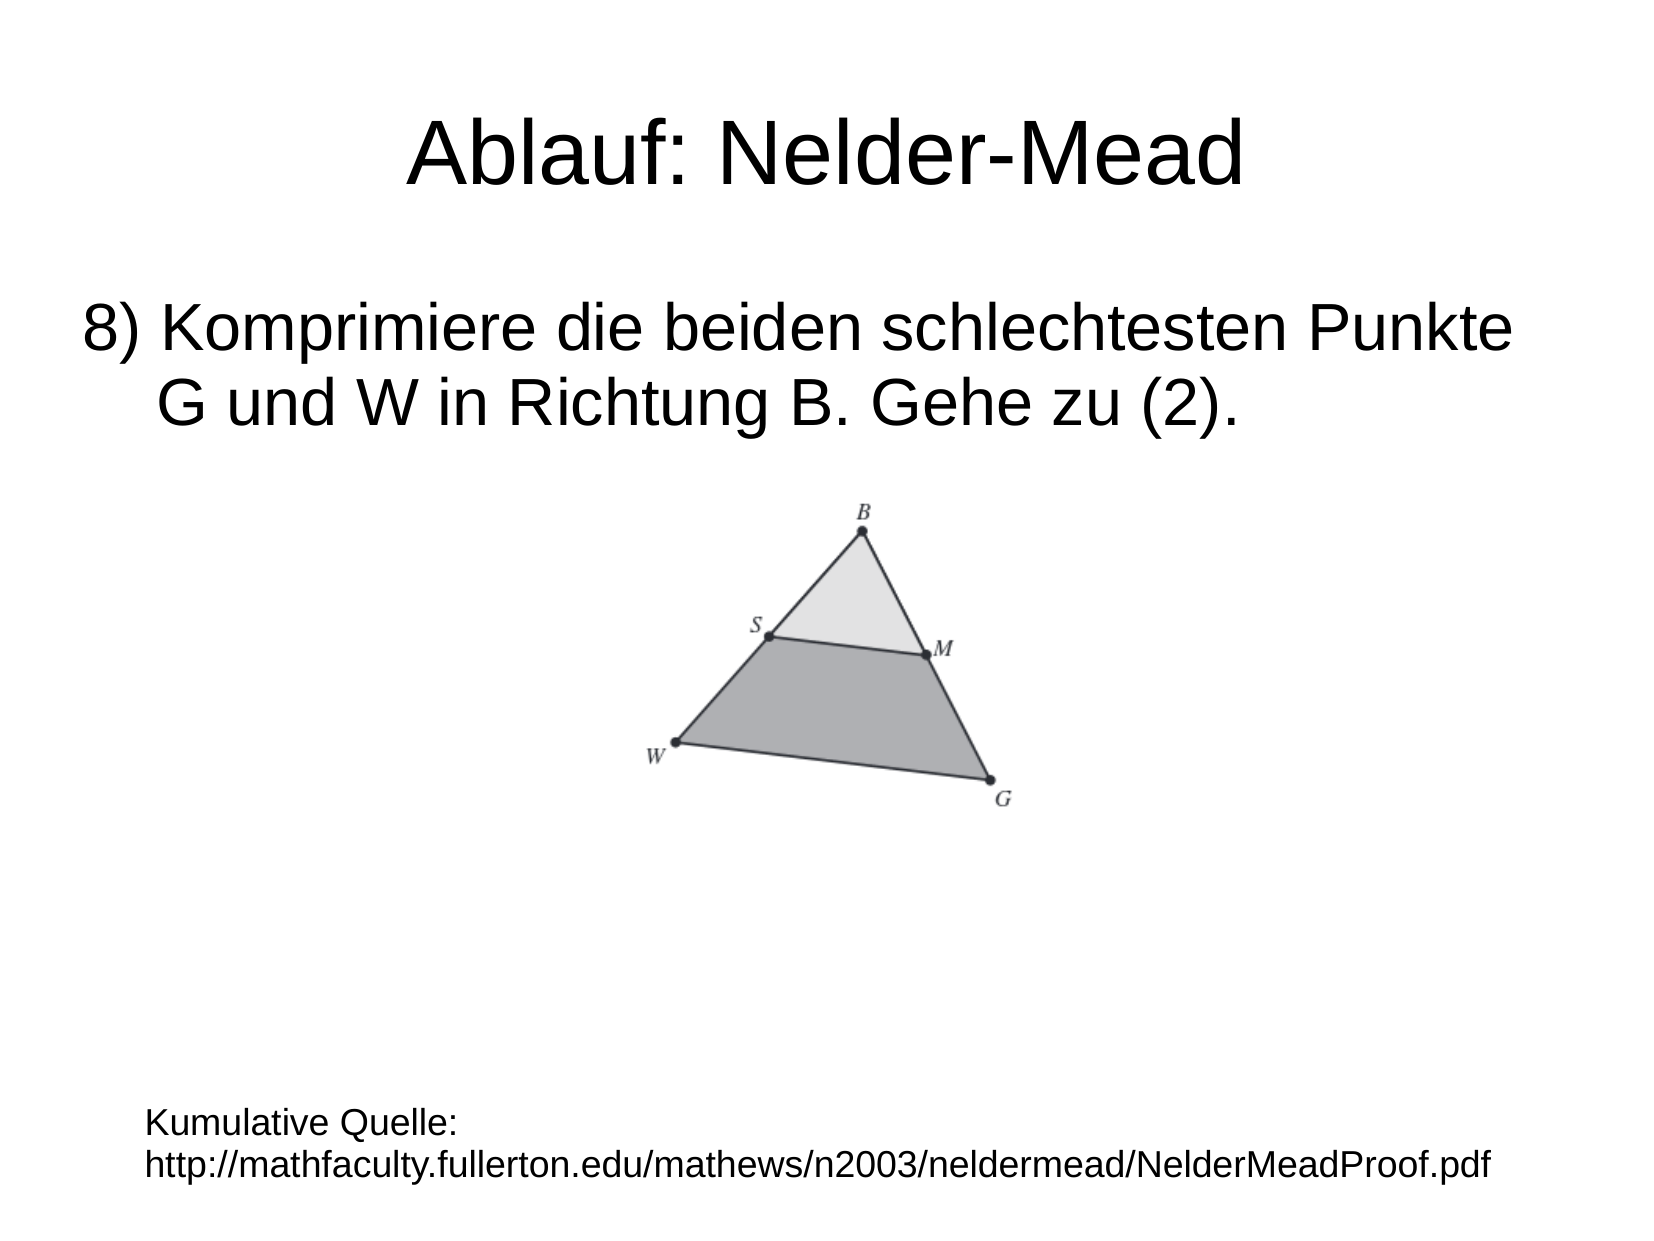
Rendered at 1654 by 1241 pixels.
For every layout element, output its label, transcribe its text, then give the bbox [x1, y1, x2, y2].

picture [628, 490, 1034, 827]
list 8) Komprimiere die beiden schlechtesten Punkte G und W in Richtung B. Gehe zu (2). [82, 290, 1571, 1010]
title Ablauf: Nelder-Mead [82, 49, 1571, 257]
text_box Kumulative Quelle: http://mathfaculty.fullerton.edu/mathews/n2003/neldermead/NelderMeadProof.pdf [129, 1094, 1536, 1193]
